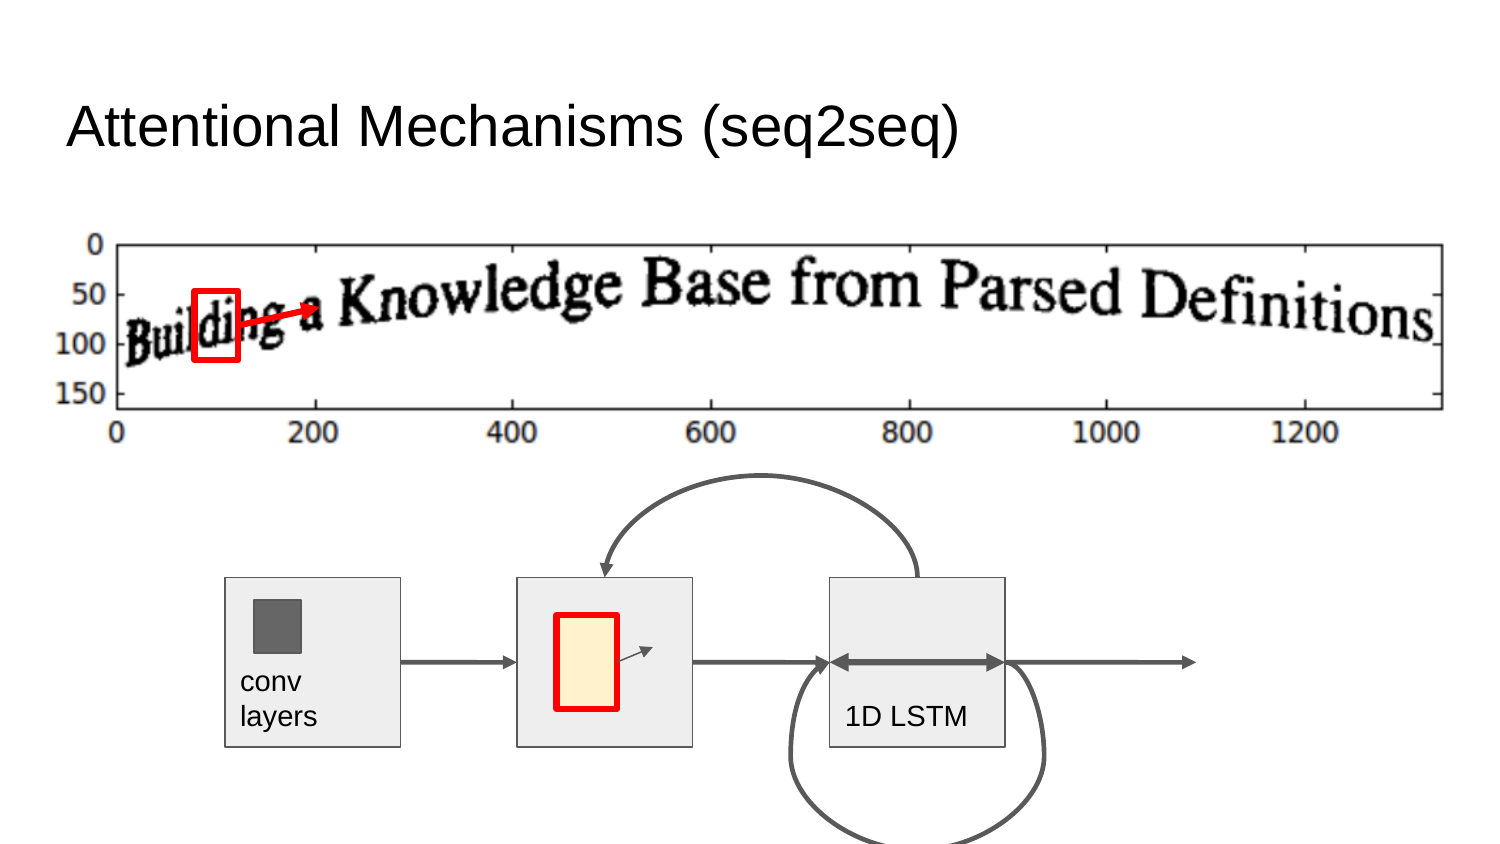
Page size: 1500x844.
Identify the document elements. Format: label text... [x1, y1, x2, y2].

text_box 1D LSTM [829, 577, 1006, 661]
text_box 1D LSTM [829, 663, 1006, 748]
text_box [253, 600, 301, 653]
text_box conv layers [225, 577, 401, 748]
title Attentional Mechanisms (seq2seq) [51, 72, 1449, 167]
picture [23, 199, 1474, 474]
text_box [516, 577, 693, 748]
